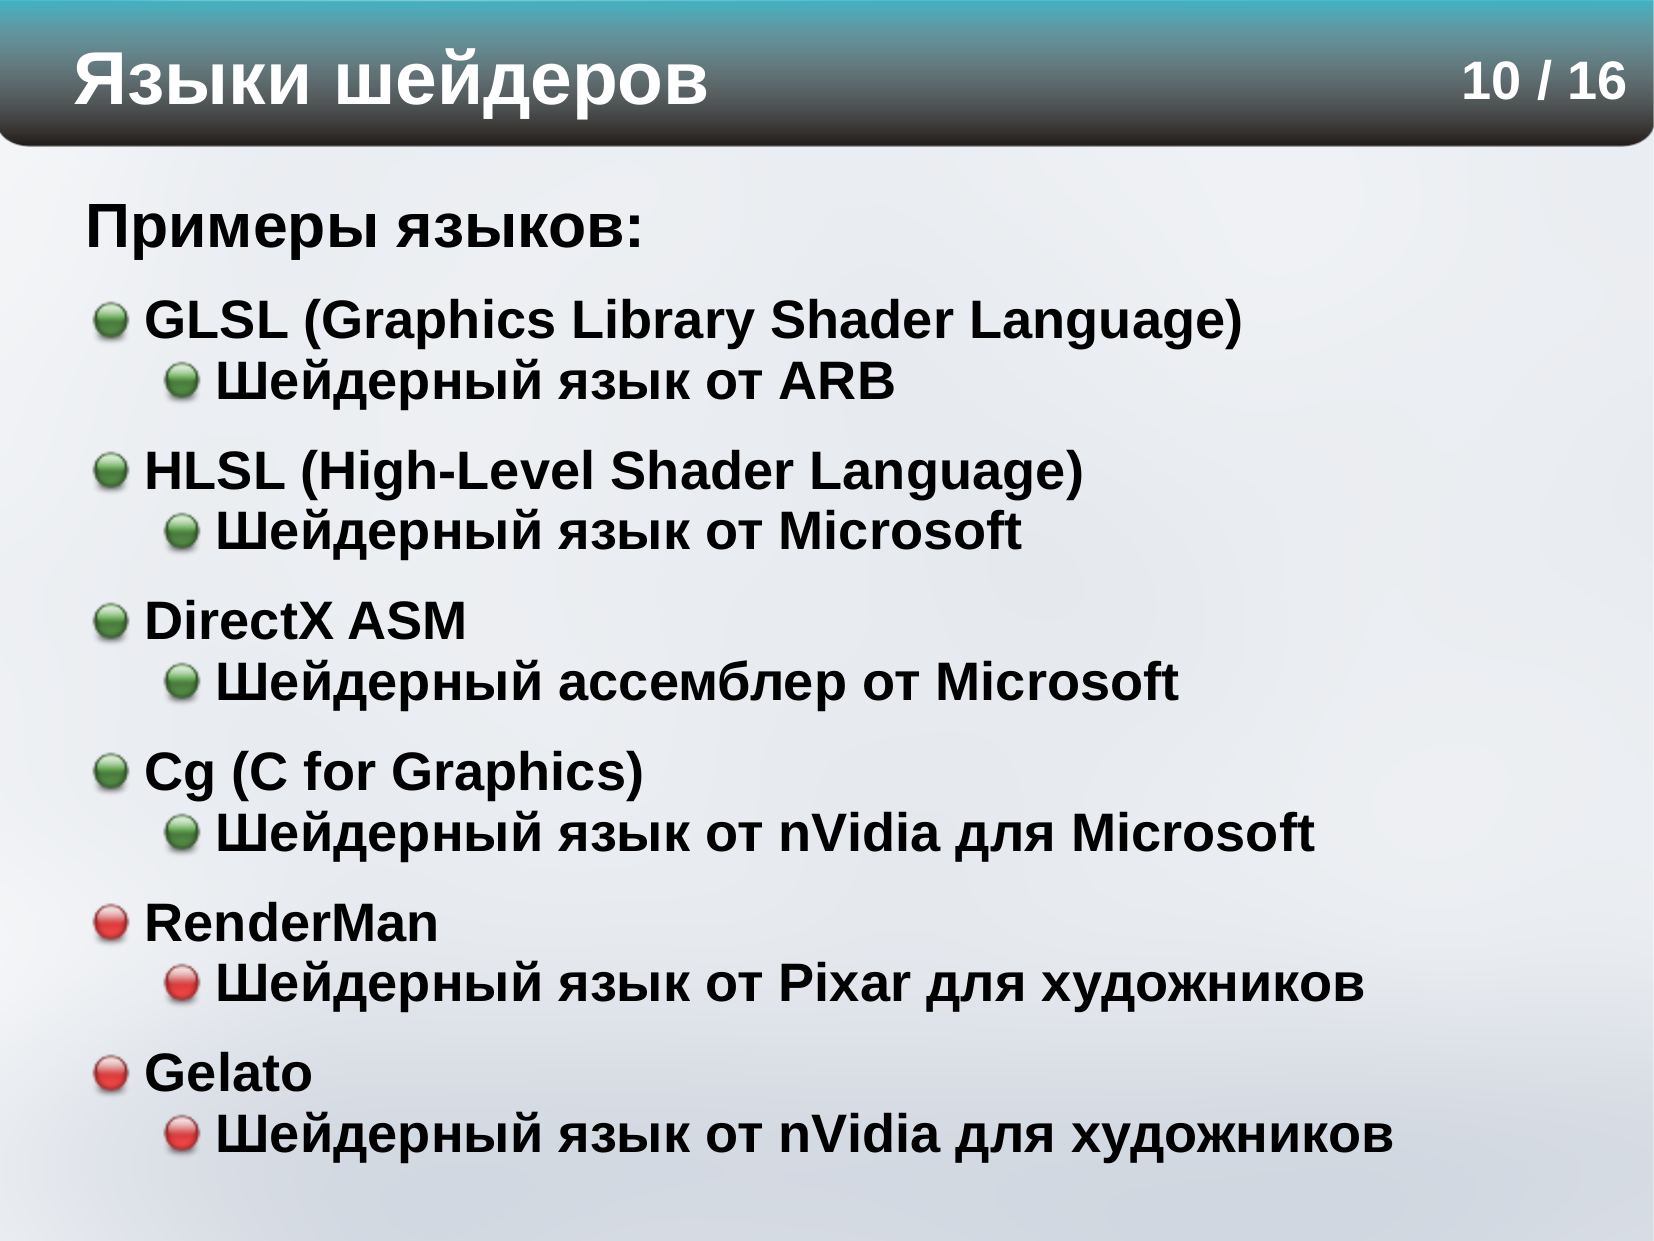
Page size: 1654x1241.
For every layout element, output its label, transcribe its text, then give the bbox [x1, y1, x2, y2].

text_box <number> / 16 [1446, 42, 1654, 119]
text_box Примеры языков: GLSL (Graphics Library Shader Language) Шейдерный язык от ARB HLSL (High-Level Shader Language) Шейдерный язык от Microsoft DirectX ASM Шейдерный ассемблер от Microsoft Cg (C for Graphics) Шейдерный язык от nVidia для Microsoft RenderMan Шейдерный язык от Pixar для художников Gelato Шейдерный язык от nVidia для художников [70, 183, 1506, 1172]
text_box Языки шейдеров [59, 29, 1359, 129]
picture [0, 0, 1654, 1241]
